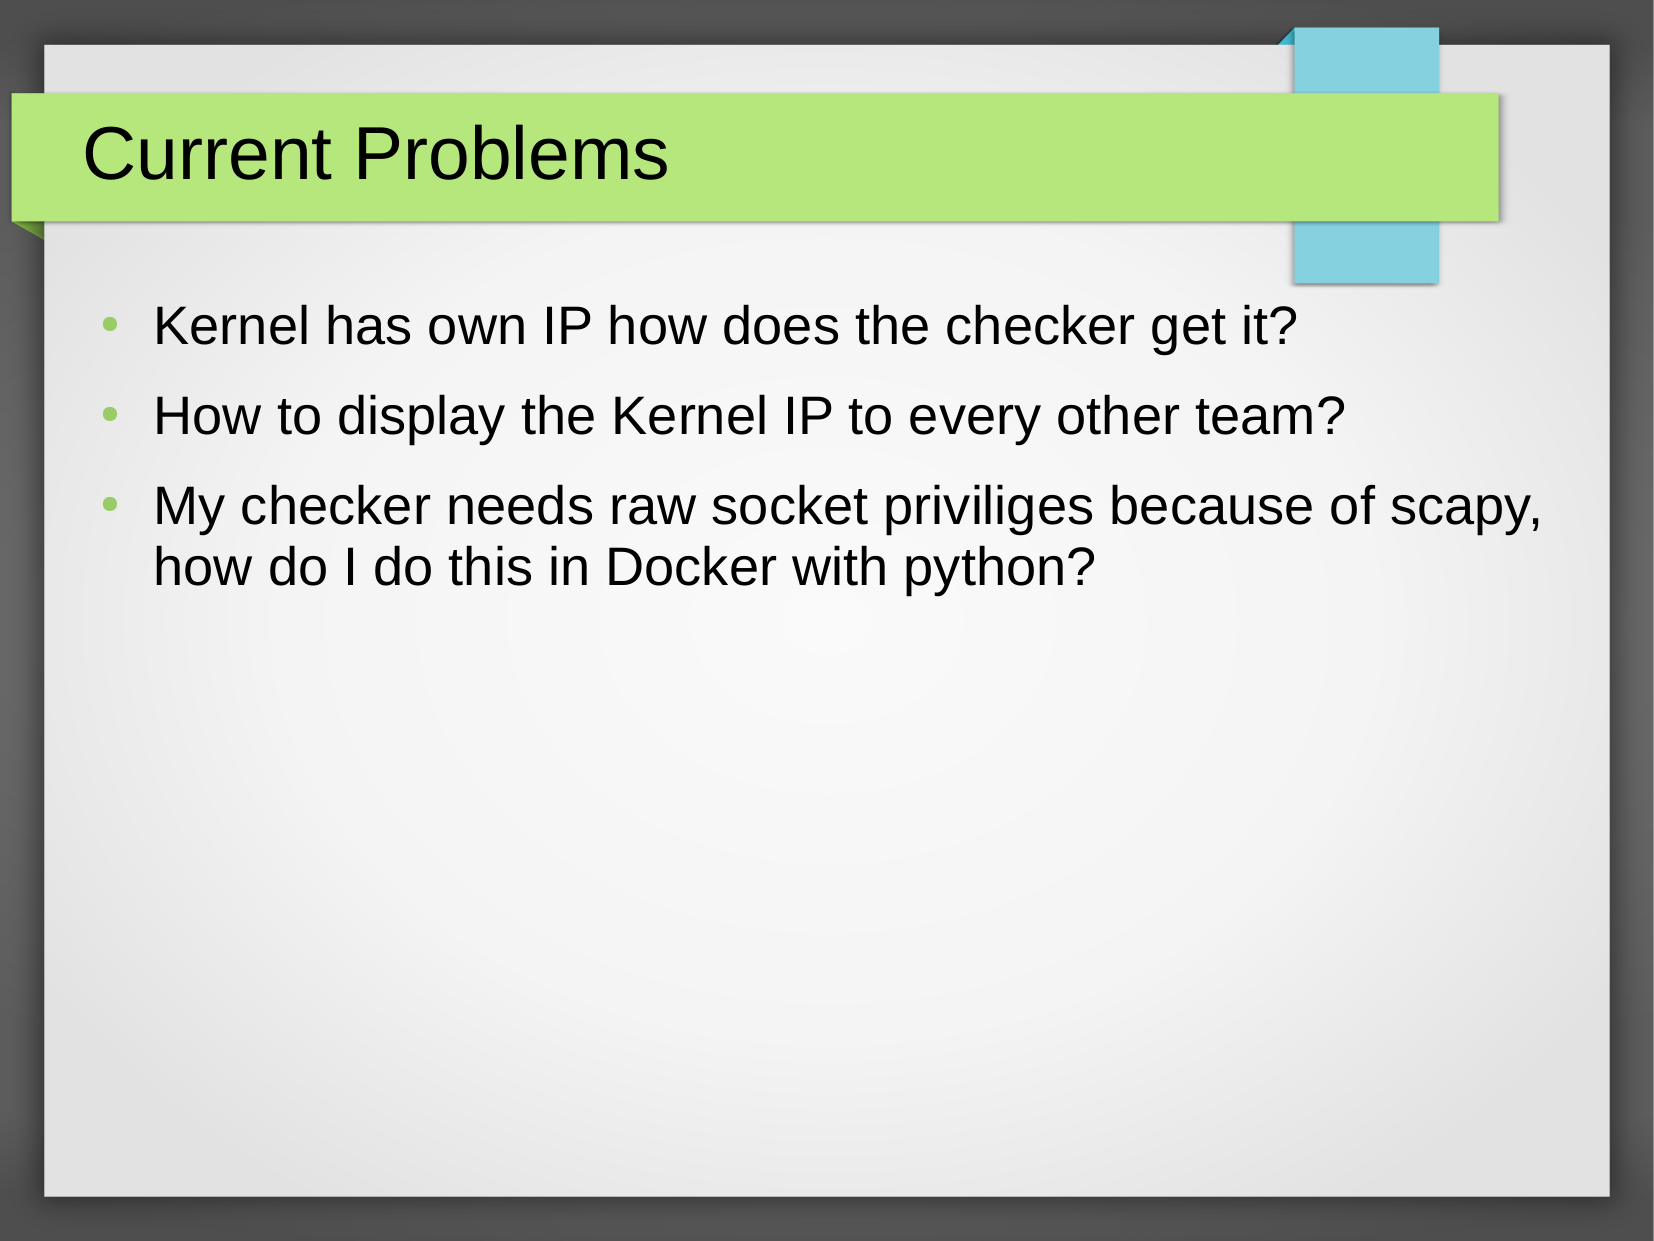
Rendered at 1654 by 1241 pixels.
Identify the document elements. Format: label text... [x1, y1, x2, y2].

list Kernel has own IP how does the checker get it? How to display the Kernel IP to every other team? My checker needs raw socket priviliges because of scapy, how do I do this in Docker with python? [82, 295, 1571, 1015]
picture [0, 0, 1654, 1241]
title Current Problems [82, 94, 1264, 213]
